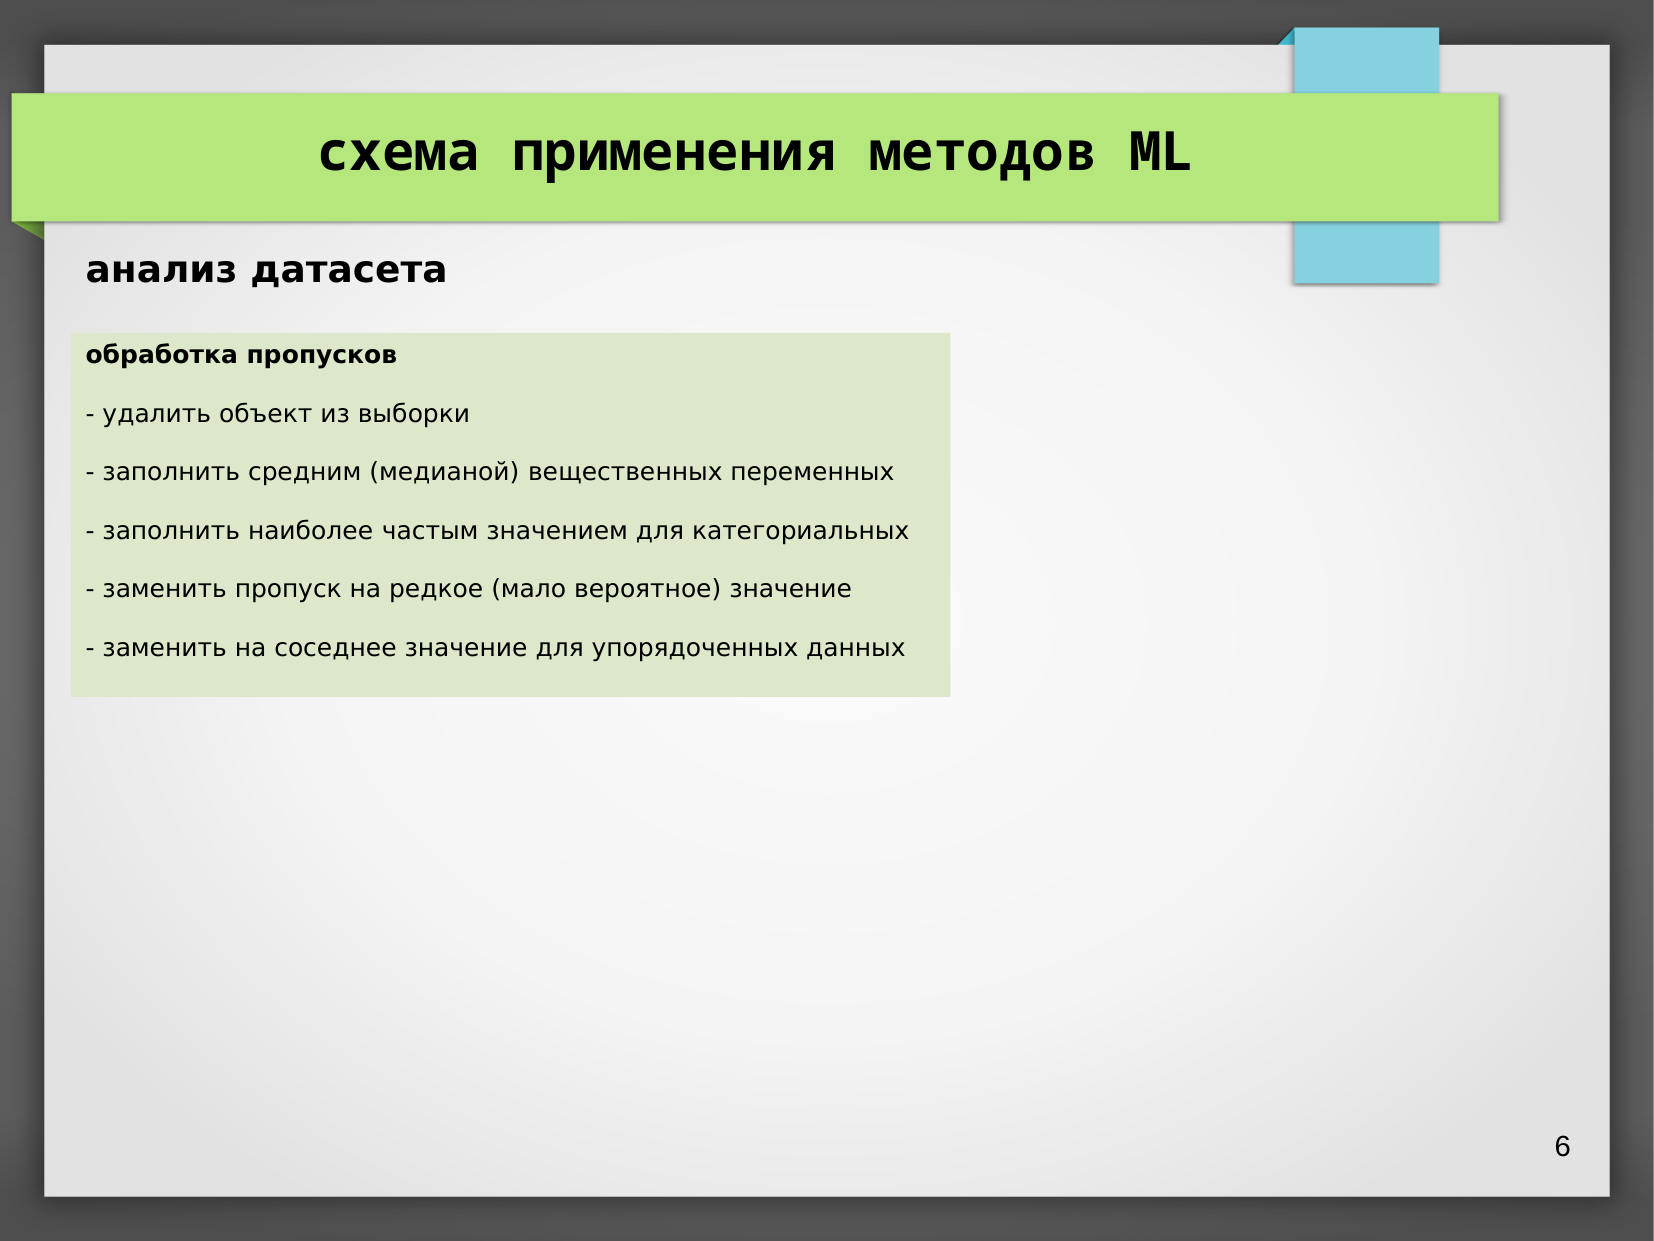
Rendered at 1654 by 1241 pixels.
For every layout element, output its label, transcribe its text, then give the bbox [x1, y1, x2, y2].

picture [0, 0, 1654, 1241]
text_box обработка пропусков - удалить объект из выборки - заполнить средним (медианой) вещественных переменных - заполнить наиболее частым значением для категориальных - заменить пропуск на редкое (мало вероятное) значение - заменить на соседнее значение для упорядоченных данных [70, 332, 951, 697]
title схема применения методов ML [47, 109, 1465, 189]
text_box анализ датасета [70, 240, 626, 332]
